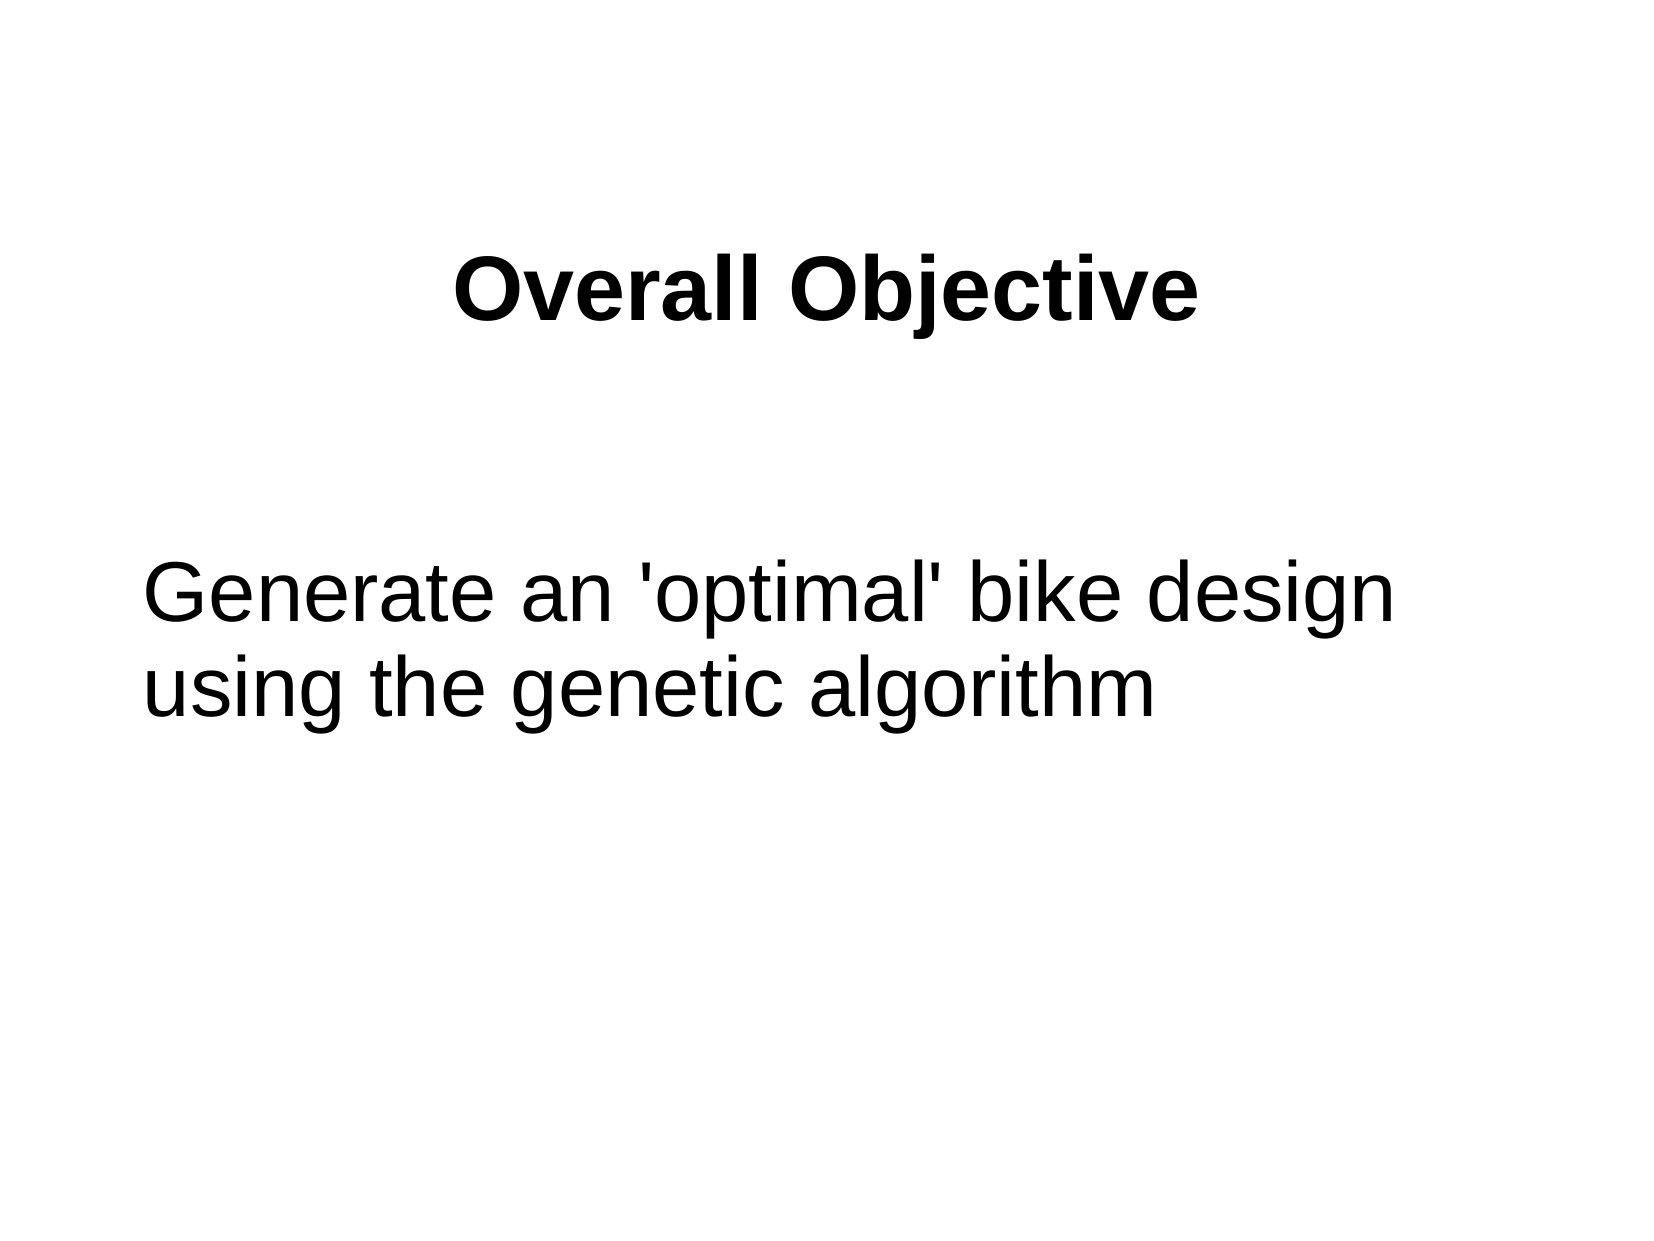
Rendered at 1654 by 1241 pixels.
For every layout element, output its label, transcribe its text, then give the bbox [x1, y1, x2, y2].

list Generate an 'optimal' bike design using the genetic algorithm [82, 544, 1538, 739]
title Overall Objective [82, 185, 1571, 393]
